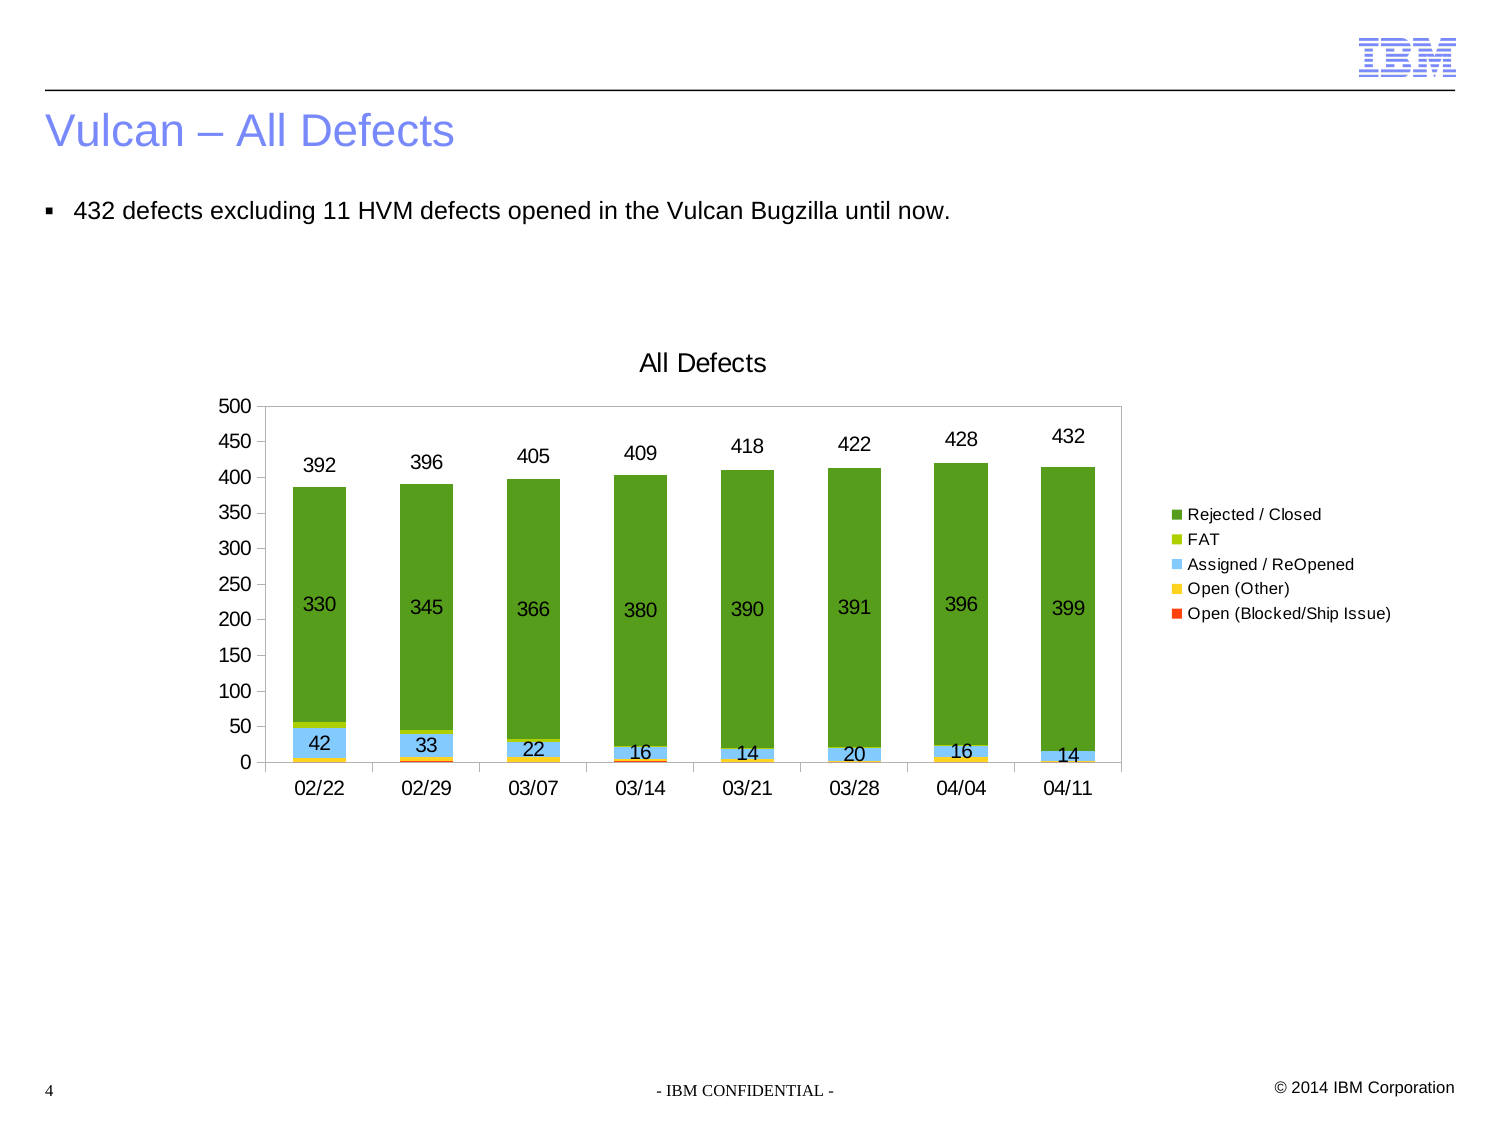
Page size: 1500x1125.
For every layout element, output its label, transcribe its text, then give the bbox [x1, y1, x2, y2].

picture [1359, 37, 1456, 77]
chart [164, 317, 1411, 836]
title Vulcan – All Defects [30, 97, 1456, 188]
list 432 defects excluding 11 HVM defects opened in the Vulcan Bugzilla until now. [30, 188, 1456, 378]
